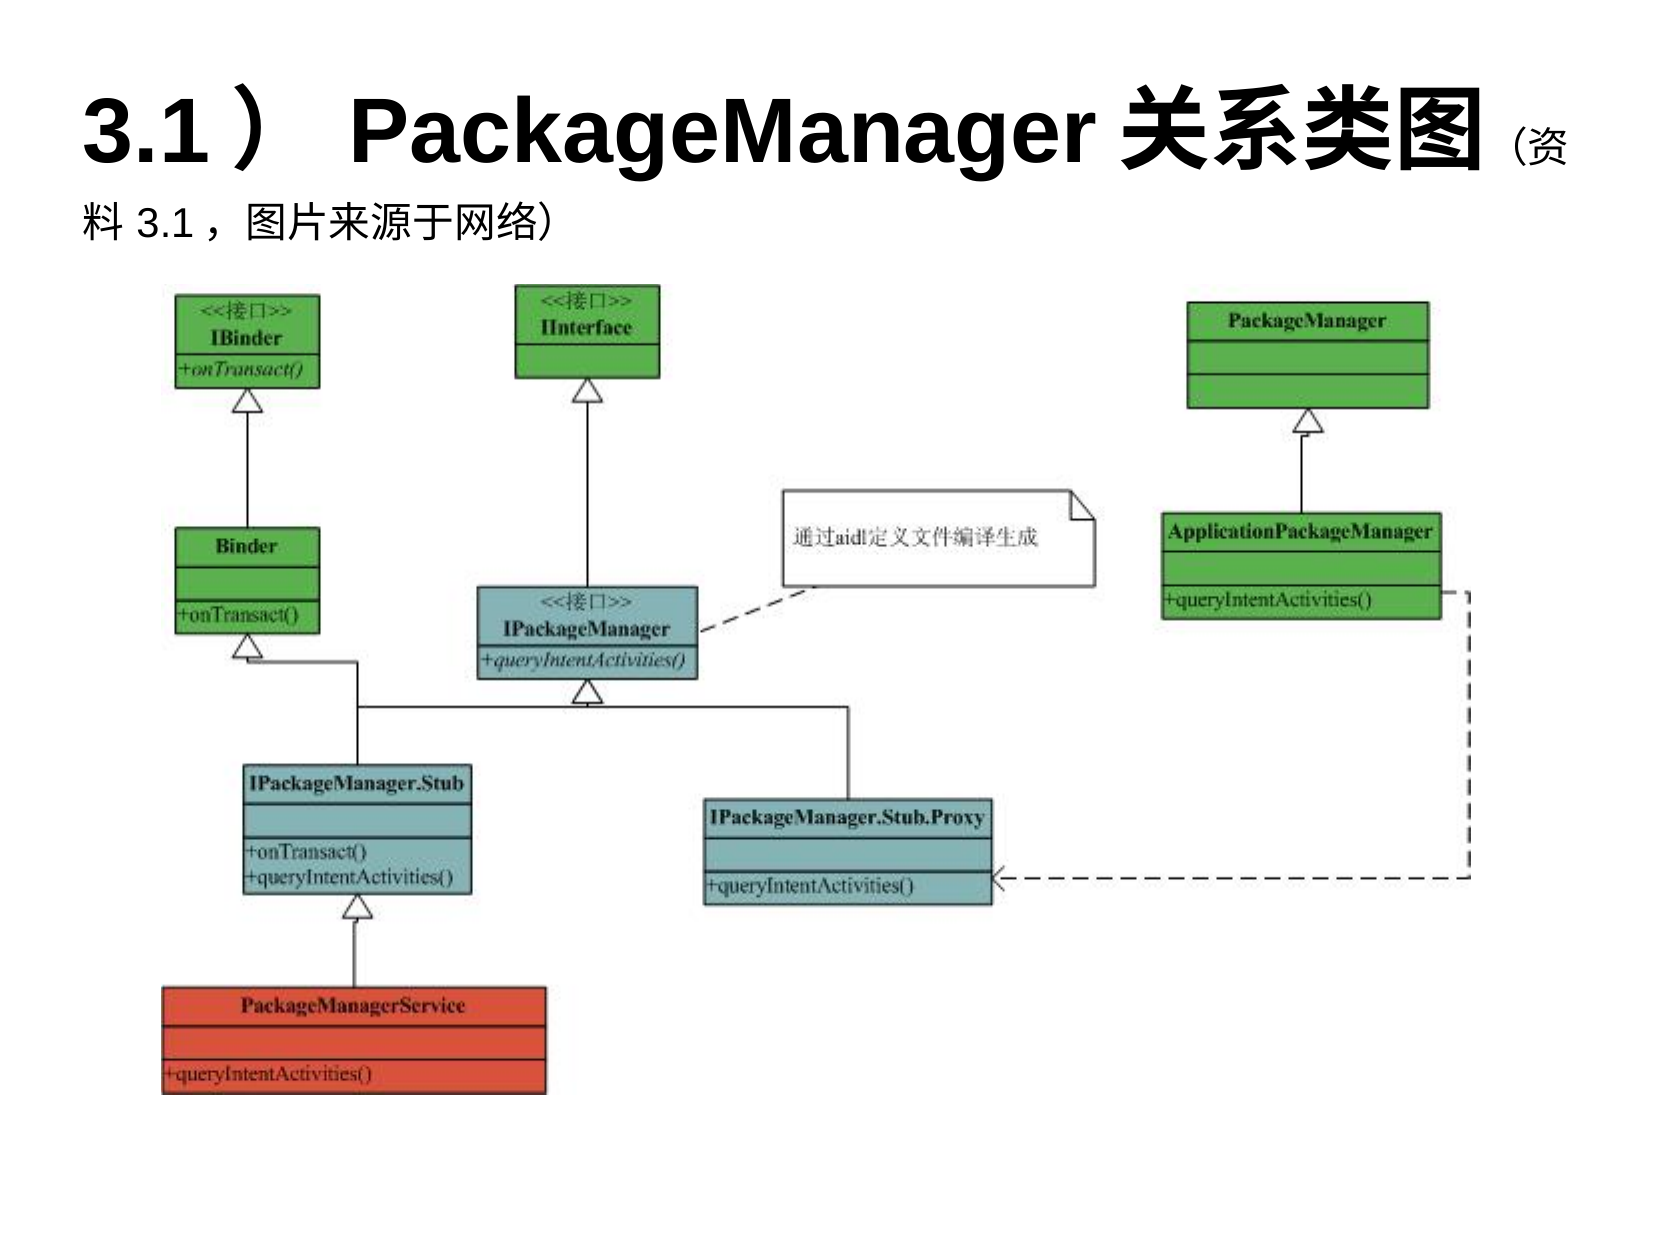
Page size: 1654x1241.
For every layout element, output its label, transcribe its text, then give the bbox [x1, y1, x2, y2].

picture [161, 284, 1471, 1096]
title 3.1）PackageManager关系类图（资料3.1，图片来源于网络） [82, 49, 1571, 257]
